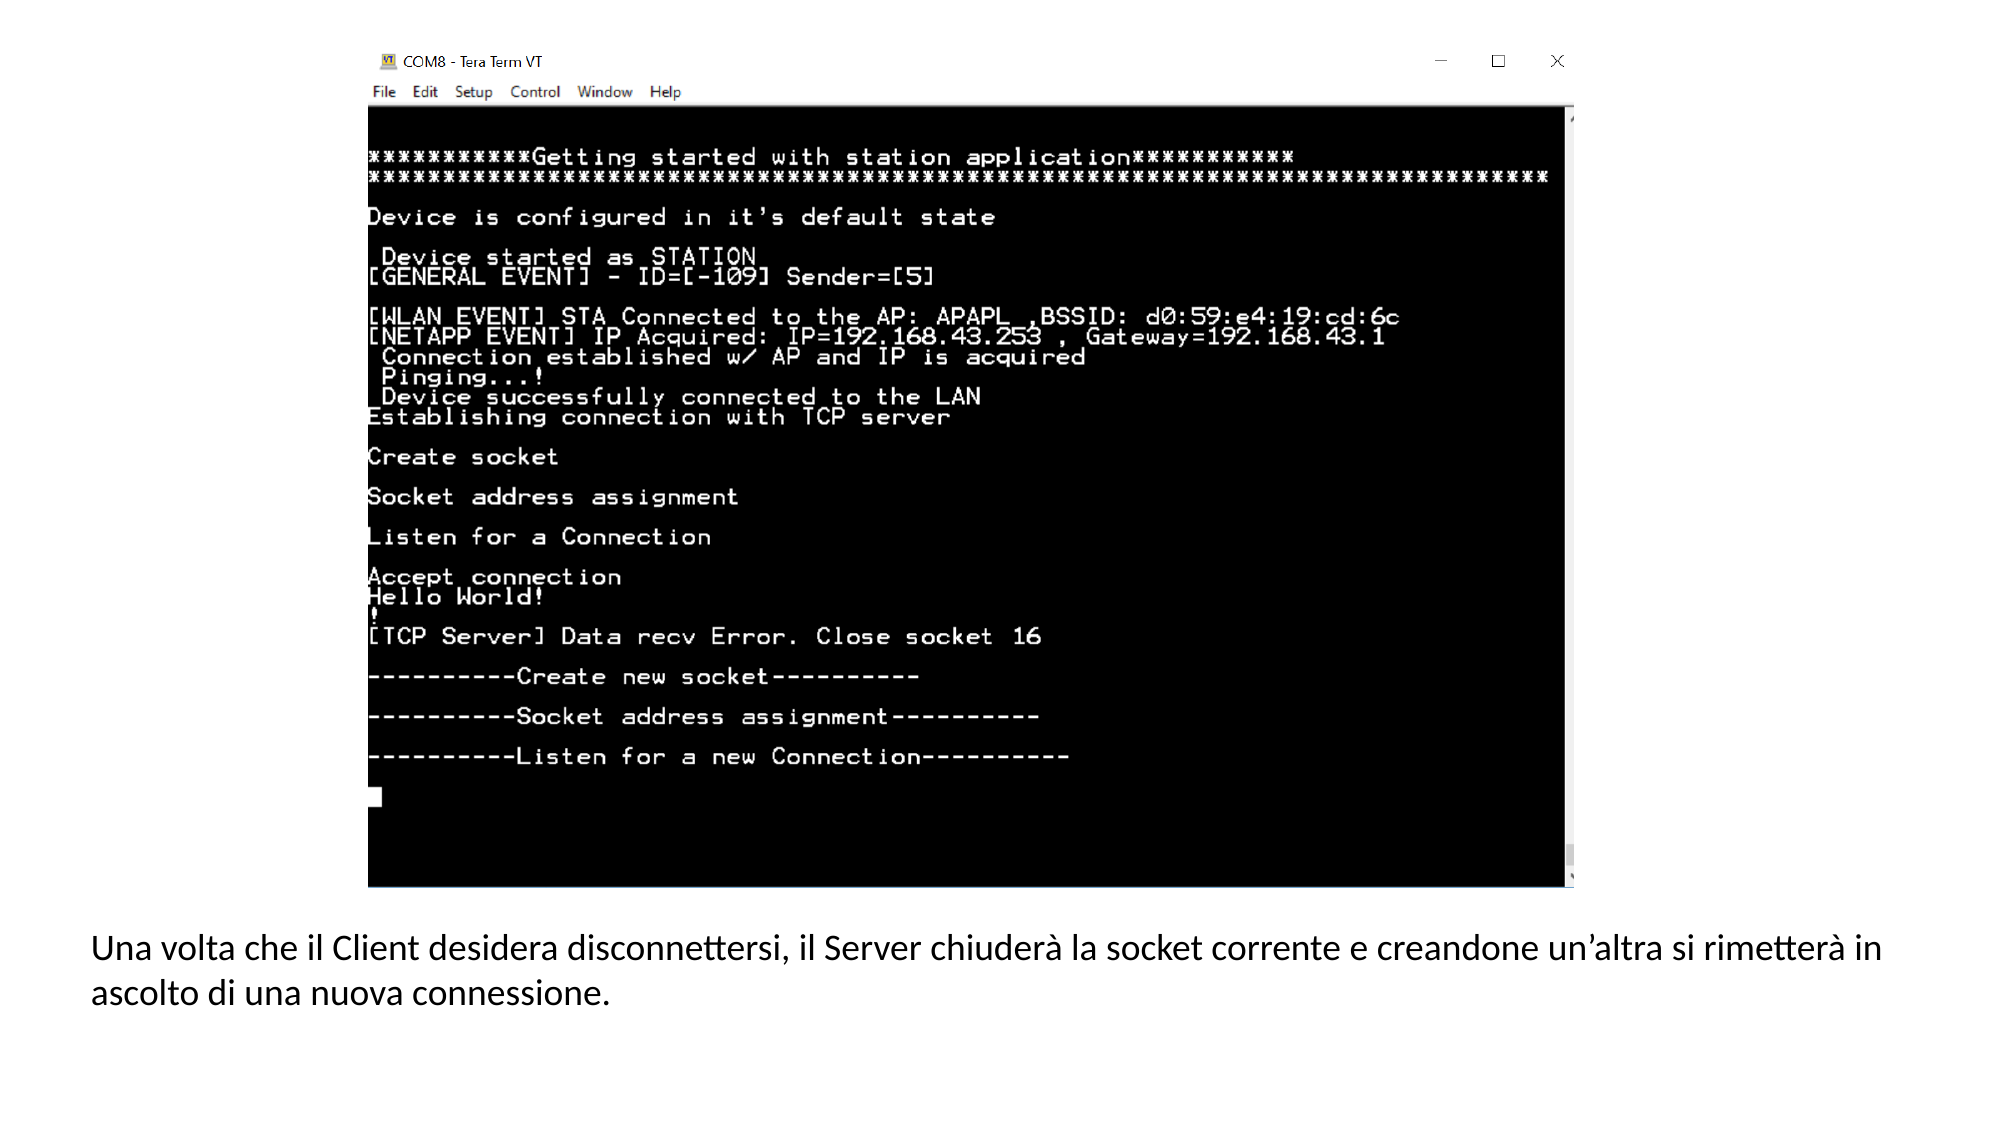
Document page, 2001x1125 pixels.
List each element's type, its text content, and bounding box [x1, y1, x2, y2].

picture [368, 42, 1574, 888]
text_box Una volta che il Client desidera disconnettersi, il Server chiuderà la socket corrente e creandone un’altra si rimetterà in ascolto di una nuova connessione. [75, 915, 1971, 1022]
